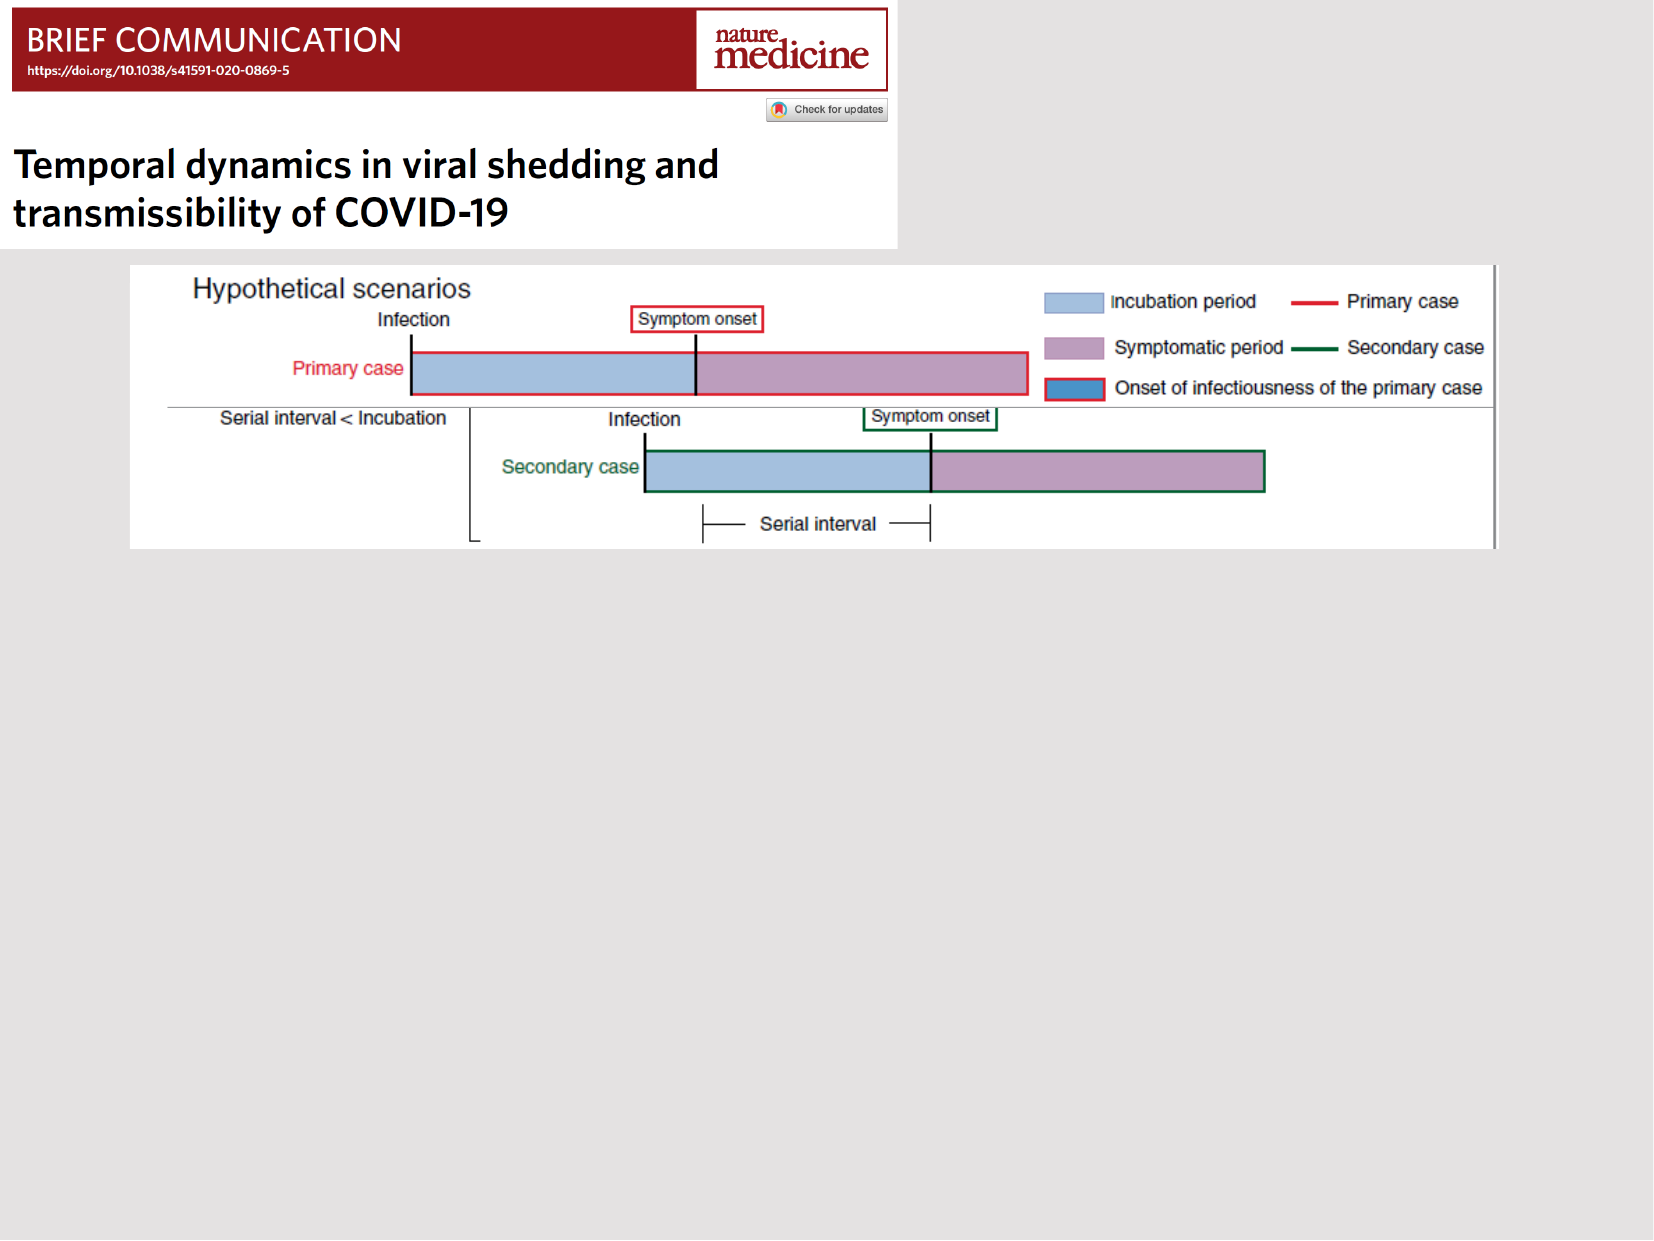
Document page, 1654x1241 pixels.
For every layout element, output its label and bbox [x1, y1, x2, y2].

picture [129, 265, 1499, 549]
picture [0, 0, 898, 249]
